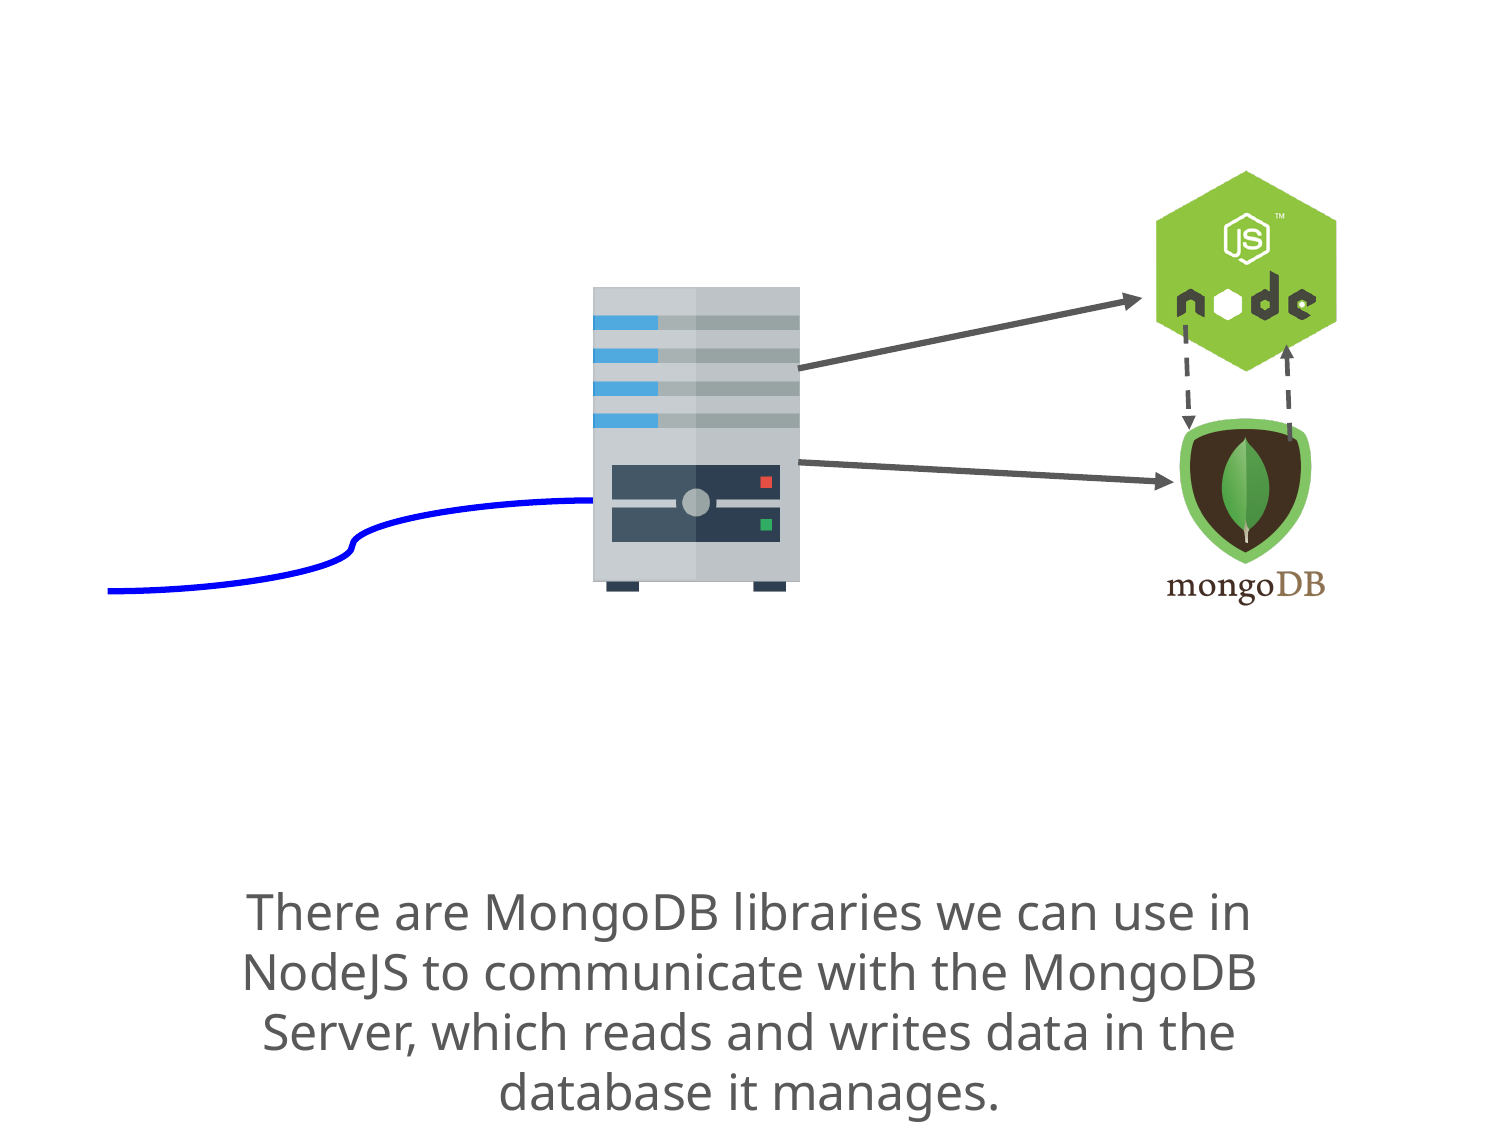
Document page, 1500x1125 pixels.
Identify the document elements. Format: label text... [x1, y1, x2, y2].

picture [1142, 168, 1349, 375]
picture [531, 280, 857, 606]
picture [1142, 391, 1349, 634]
list There are MongoDB libraries we can use in NodeJS to communicate with the MongoDB Server, which reads and writes data in the database it manages. [148, 865, 1352, 1044]
